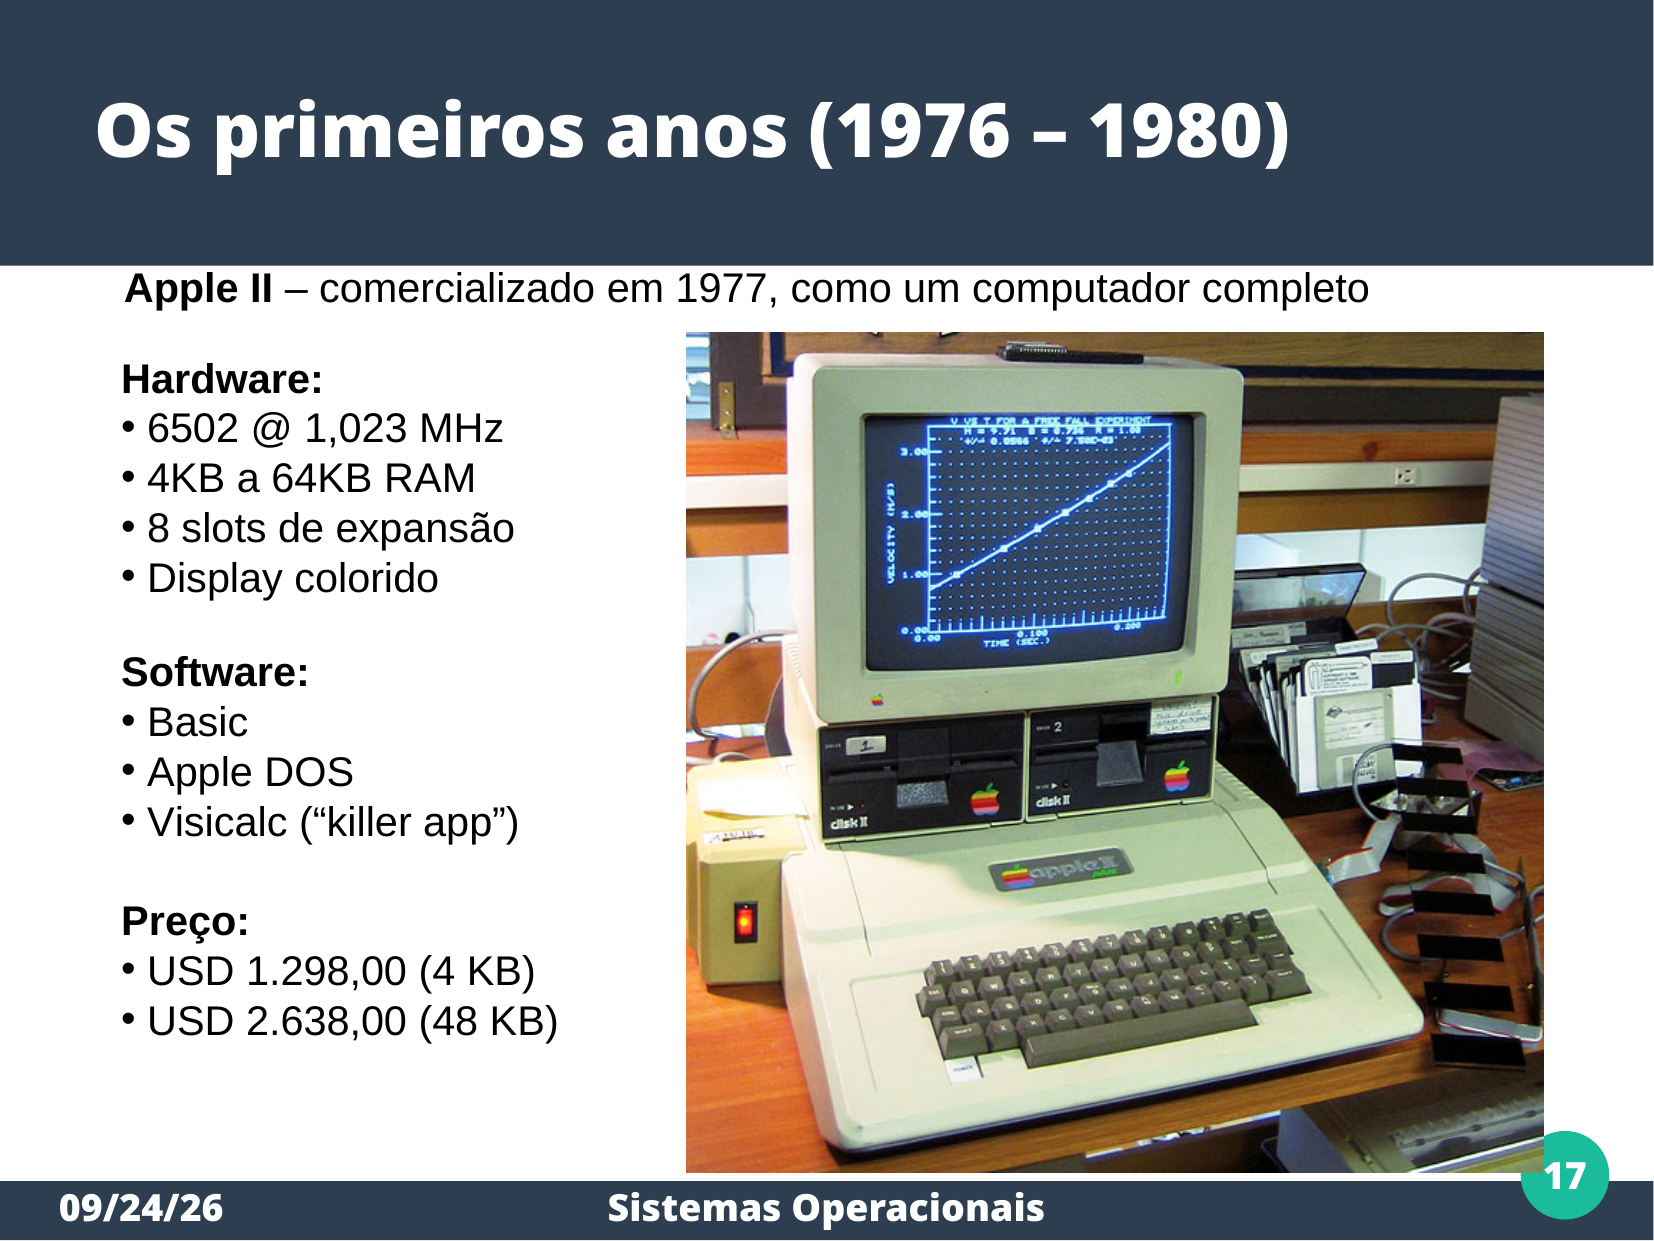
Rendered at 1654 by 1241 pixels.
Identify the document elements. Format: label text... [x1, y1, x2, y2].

text_box Apple II – comercializado em 1977, como um computador completo [108, 253, 1386, 319]
text_box Hardware: 6502 @ 1,023 MHz 4KB a 64KB RAM 8 slots de expansão Display colorido Software: Basic Apple DOS Visicalc (“killer app”) Preço: USD 1.298,00 (4 KB) USD 2.638,00 (48 KB) [106, 344, 665, 1052]
title Os primeiros anos (1976 – 1980) [59, 49, 1595, 207]
picture [686, 332, 1544, 1173]
